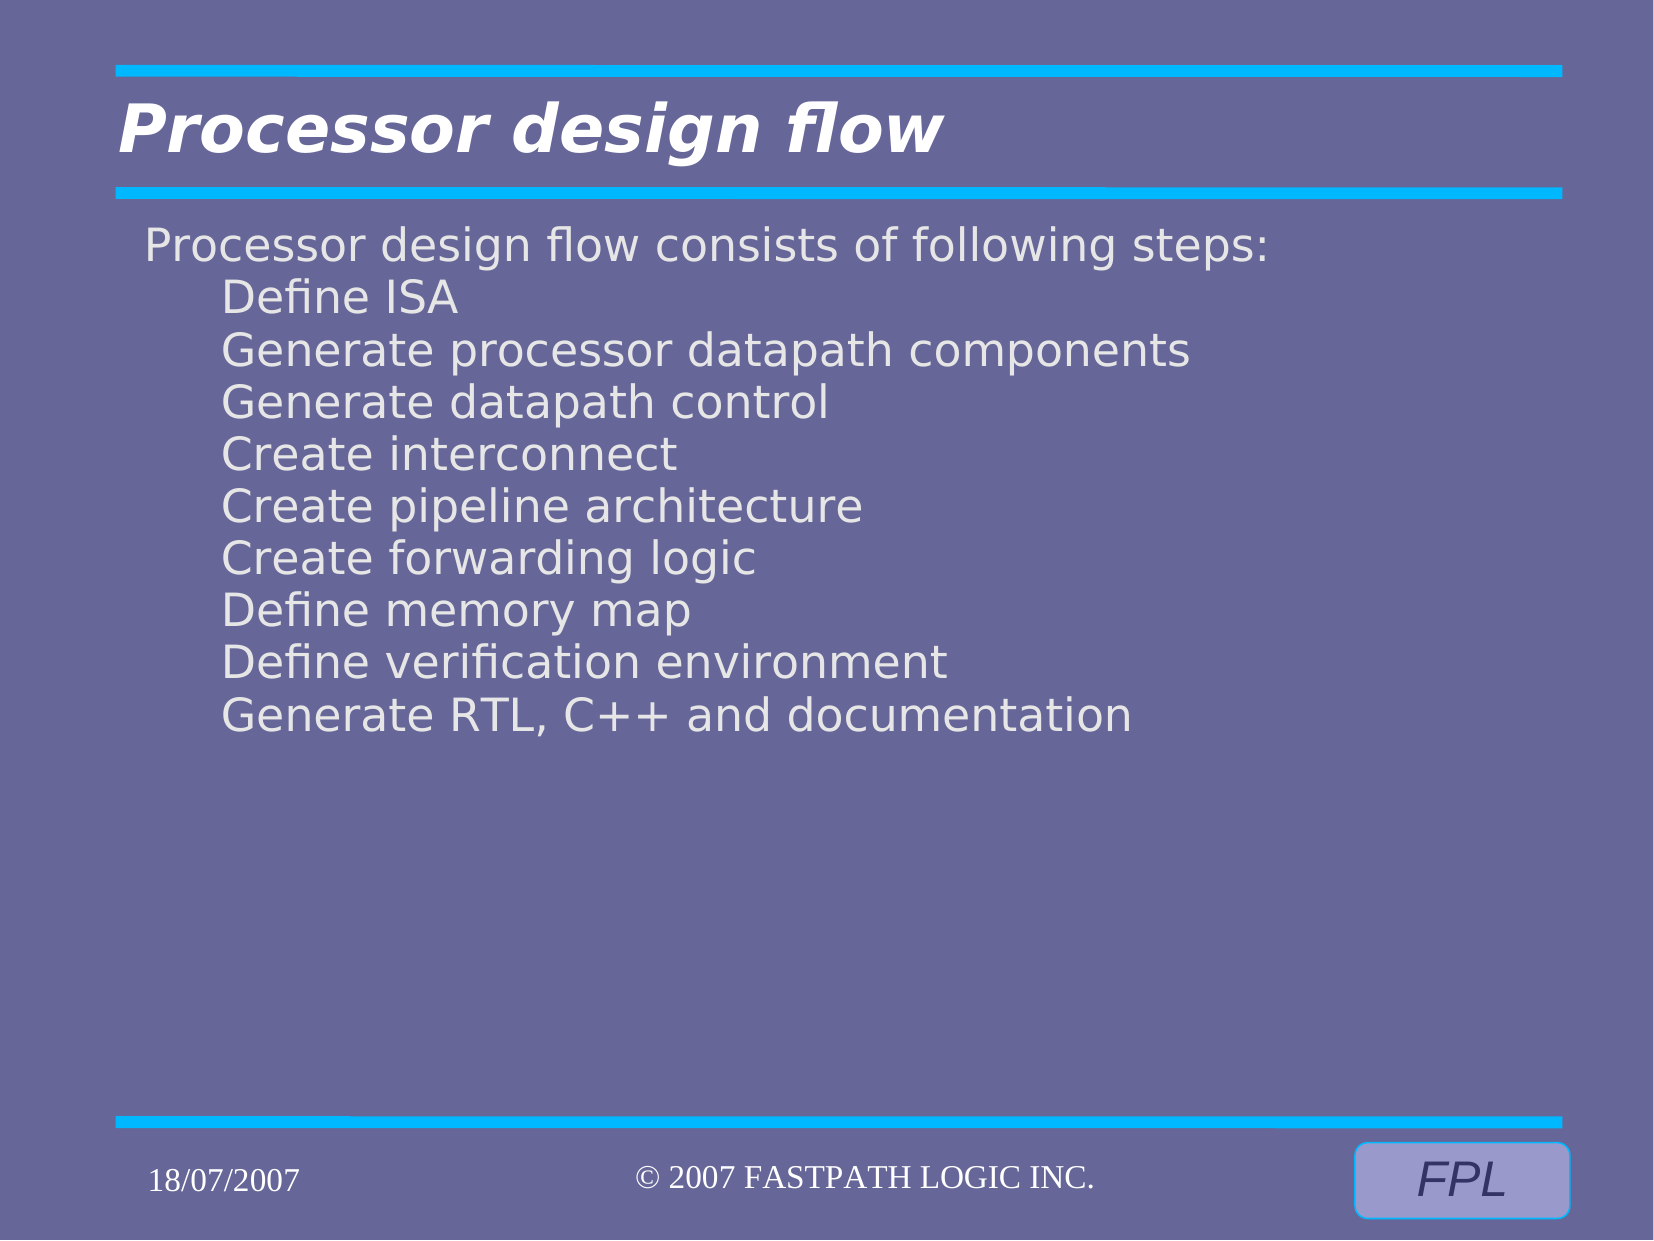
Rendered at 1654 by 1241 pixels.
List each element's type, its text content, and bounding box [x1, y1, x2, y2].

title Processor design flow [118, 41, 1531, 219]
list Processor design flow consists of following steps: Define ISA Generate processor datapath components Generate datapath control Create interconnect Create pipeline architecture Create forwarding logic Define memory map Define verification environment Generate RTL, C++ and documentation [126, 219, 1566, 1132]
